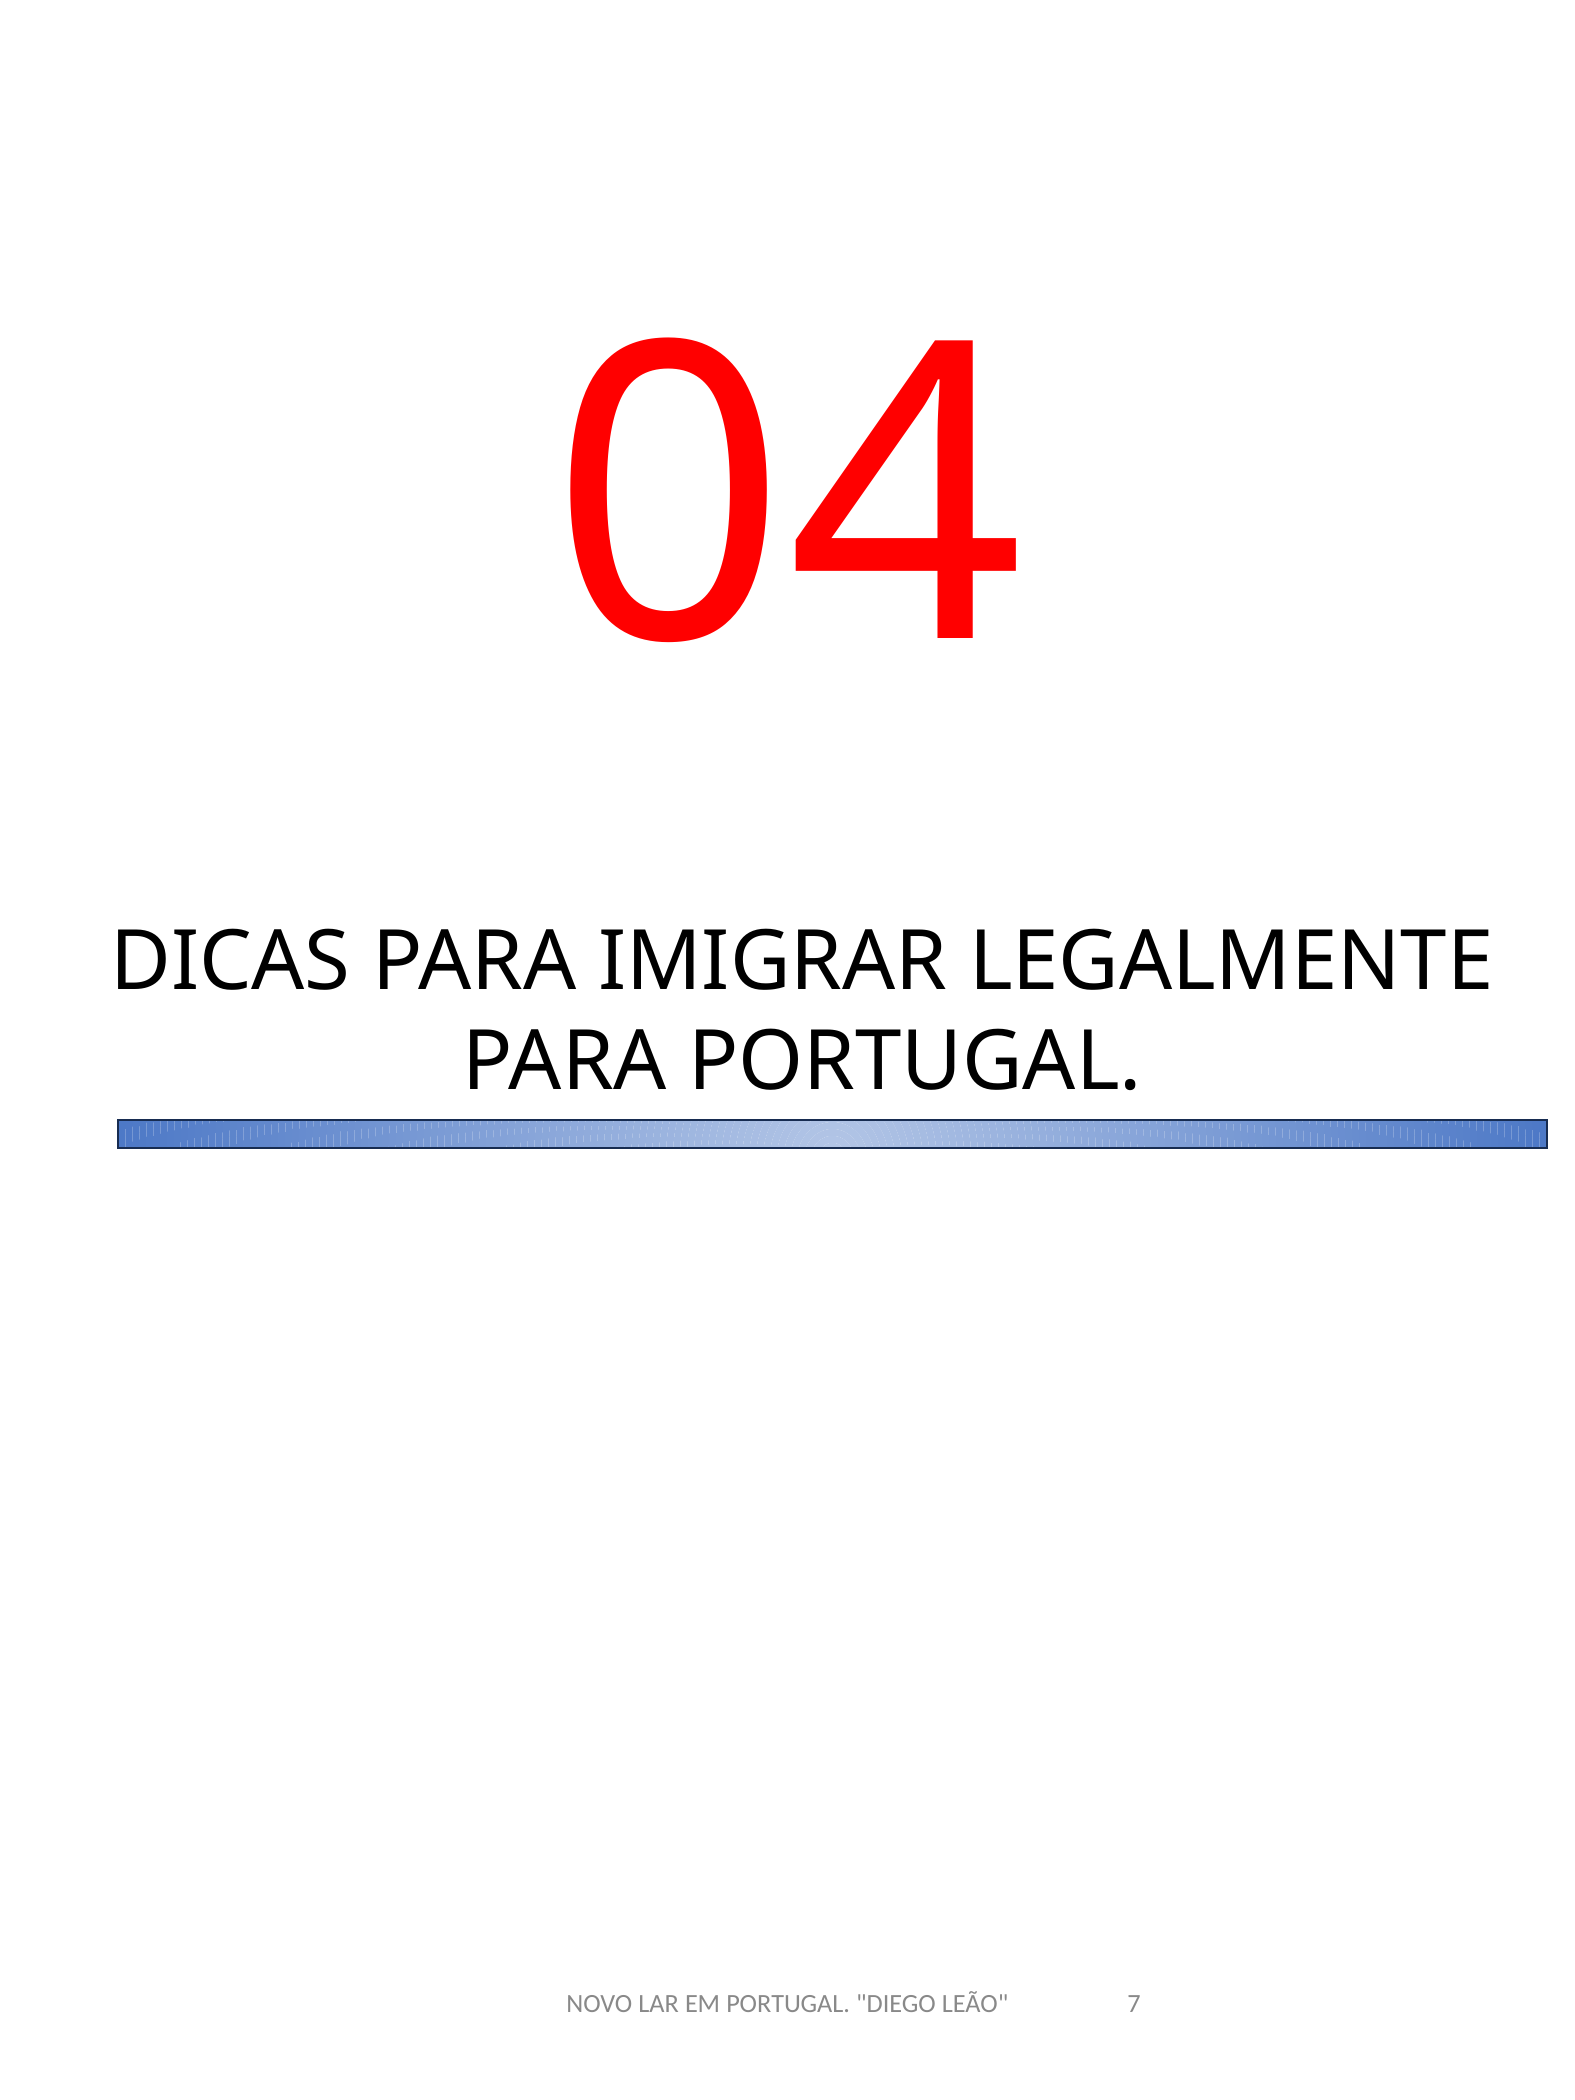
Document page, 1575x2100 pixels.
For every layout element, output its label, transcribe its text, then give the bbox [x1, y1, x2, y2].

text_box DICAS PARA IMIGRAR LEGALMENTE PARA PORTUGAL. [88, 898, 1517, 1116]
text_box NOVO LAR EM PORTUGAL. "DIEGO LEÃO" [521, 1946, 1054, 2059]
text_box [118, 1120, 1547, 1148]
text_box 04 [58, 216, 1517, 734]
text_box [1112, 1946, 1467, 2059]
